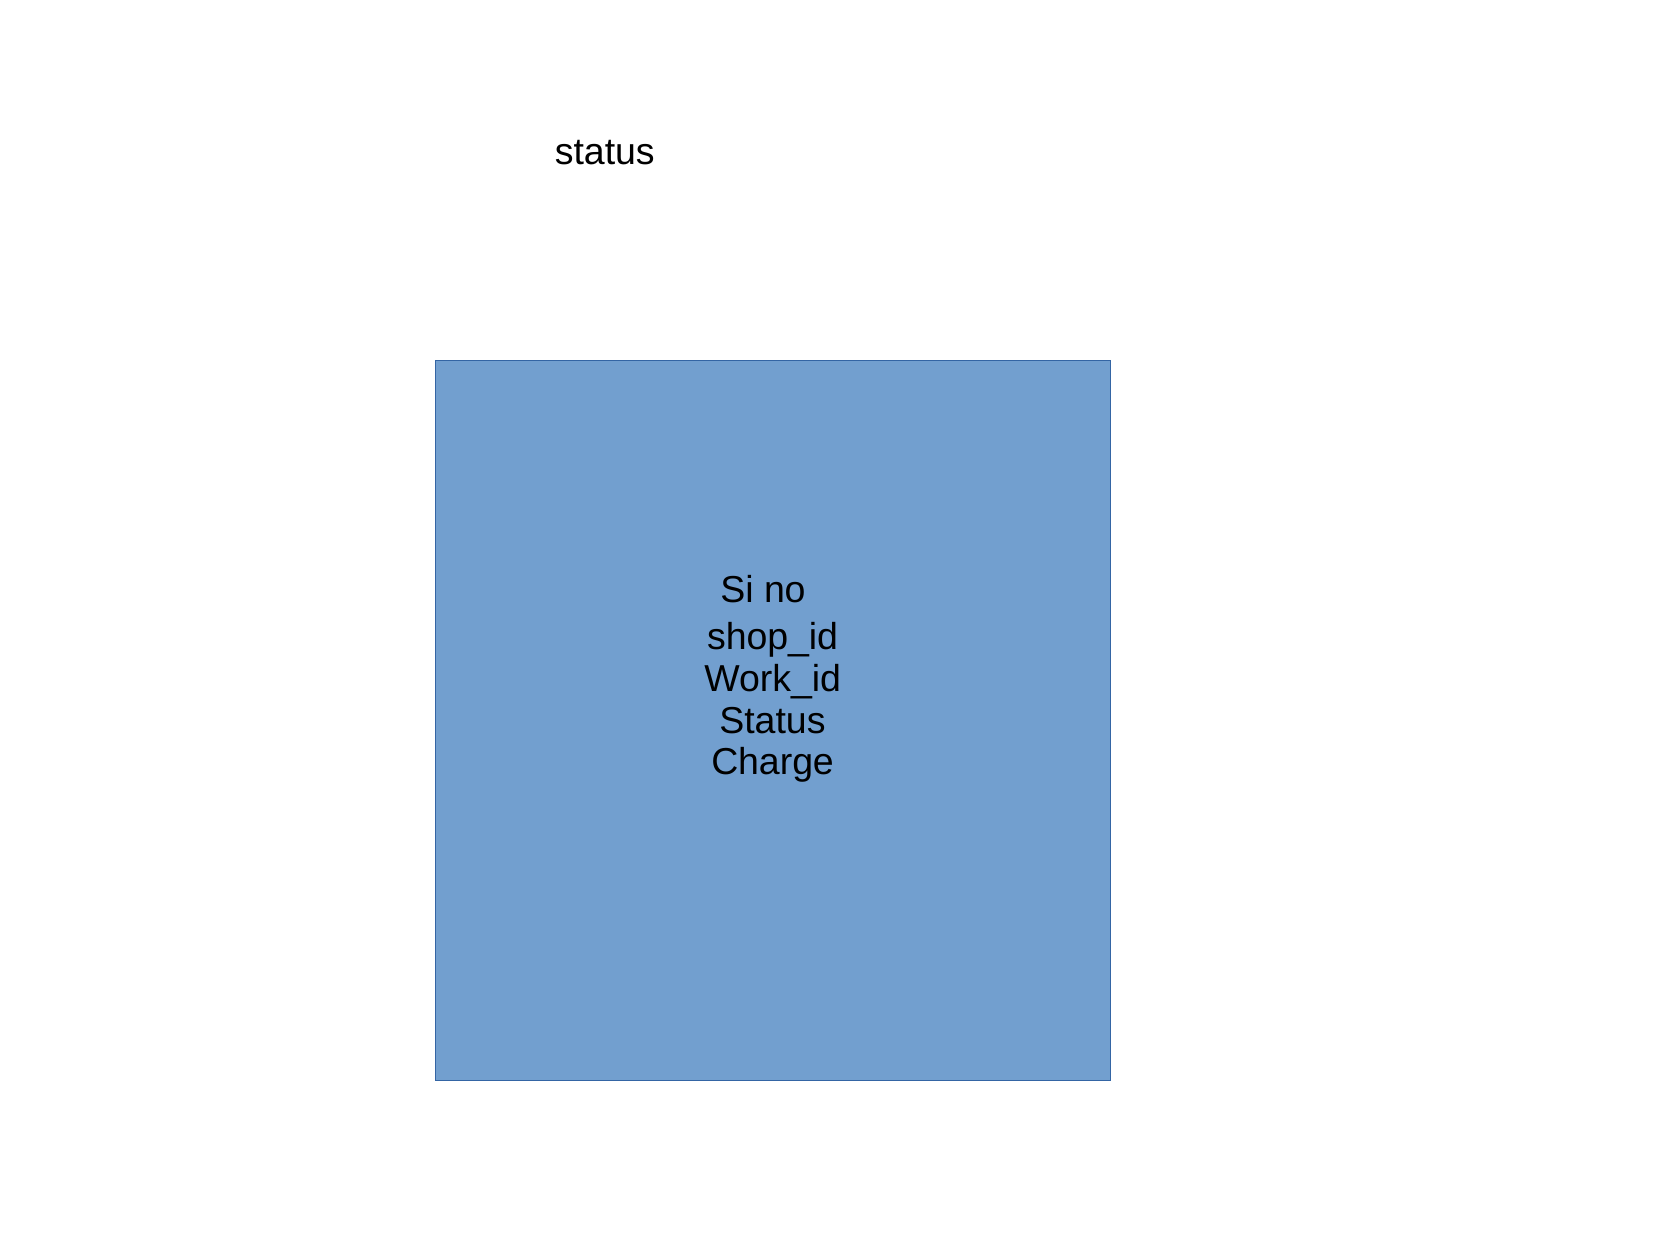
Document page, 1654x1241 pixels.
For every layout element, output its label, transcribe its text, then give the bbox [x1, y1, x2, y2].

text_box Si no [705, 561, 821, 661]
text_box shop_id Work_id Status Charge [435, 360, 1111, 1081]
text_box status [540, 123, 670, 181]
